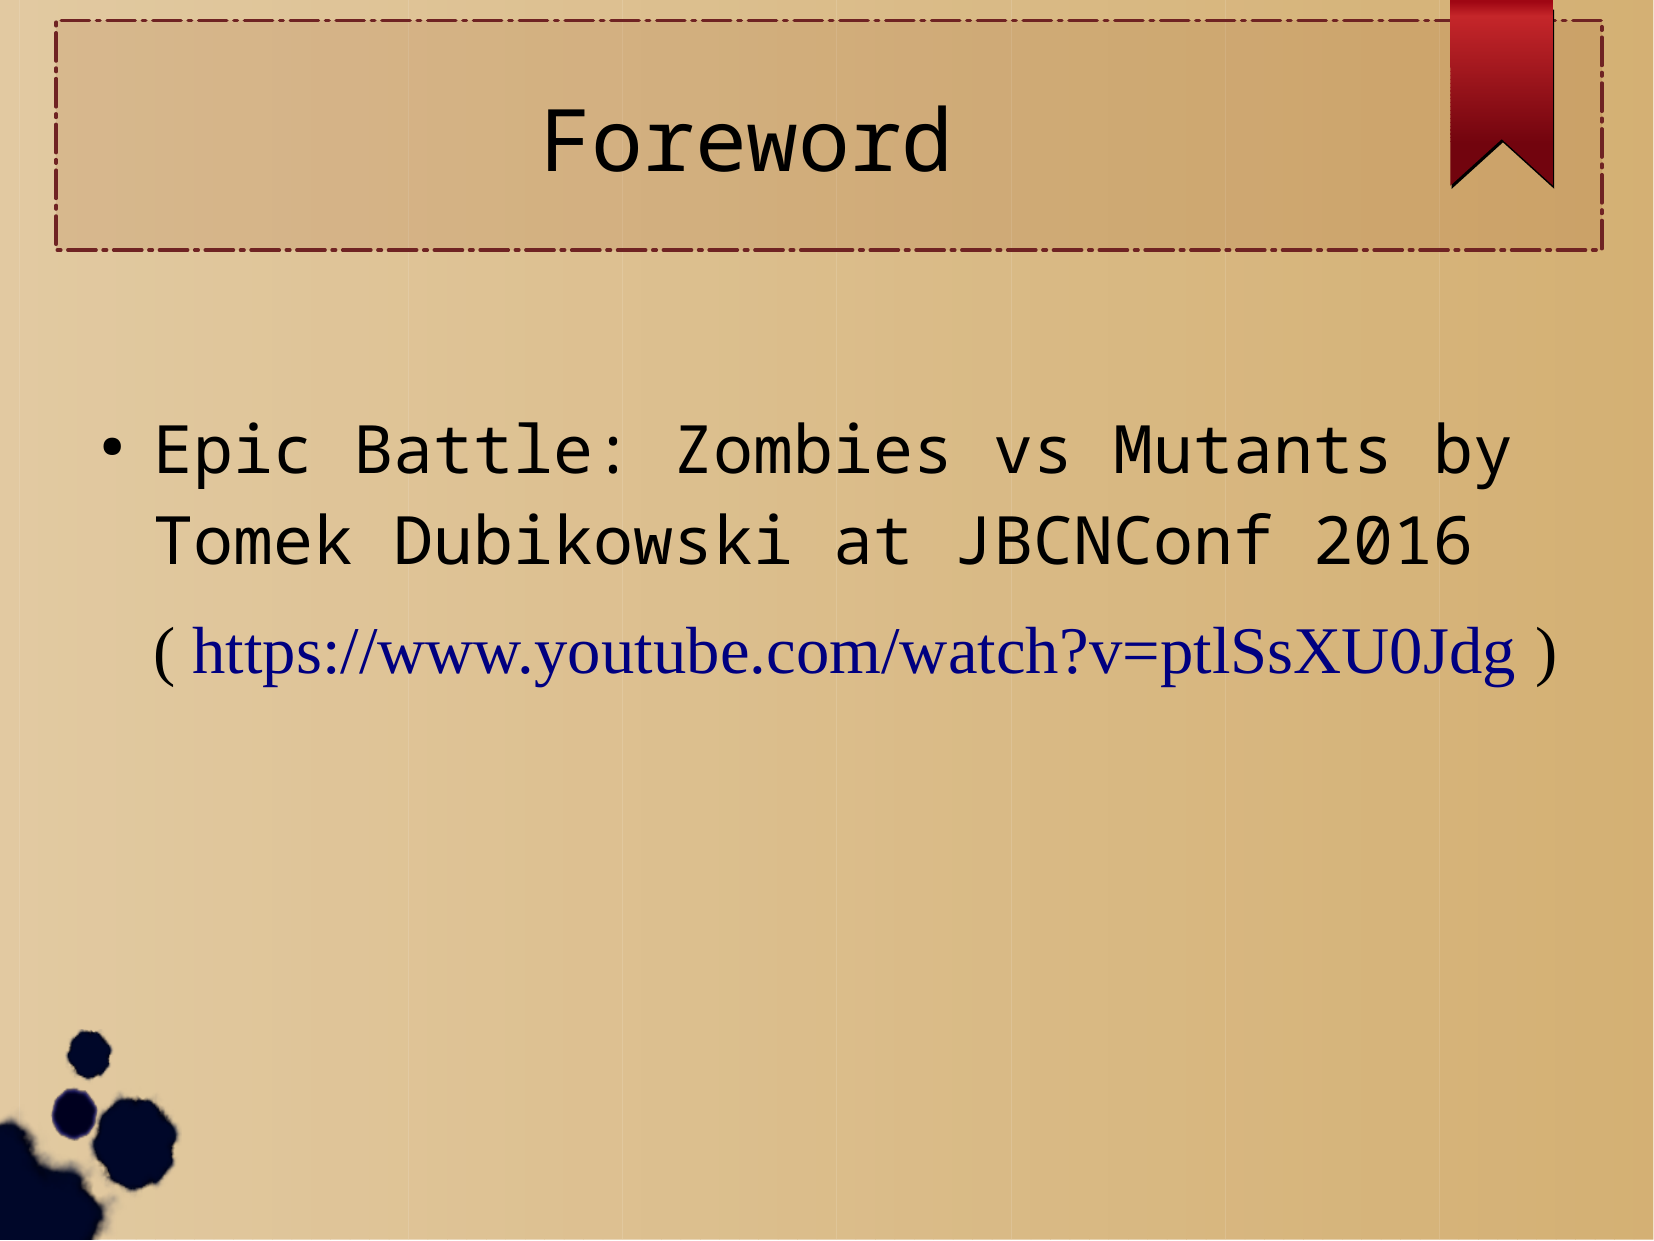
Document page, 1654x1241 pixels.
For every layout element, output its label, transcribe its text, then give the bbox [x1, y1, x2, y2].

title Foreword [82, 47, 1412, 229]
list Epic Battle: Zombies vs Mutants by Tomek Dubikowski at JBCNConf 2016 ( https://www.youtube.com/watch?v=ptlSsXU0Jdg ) [82, 299, 1571, 1019]
